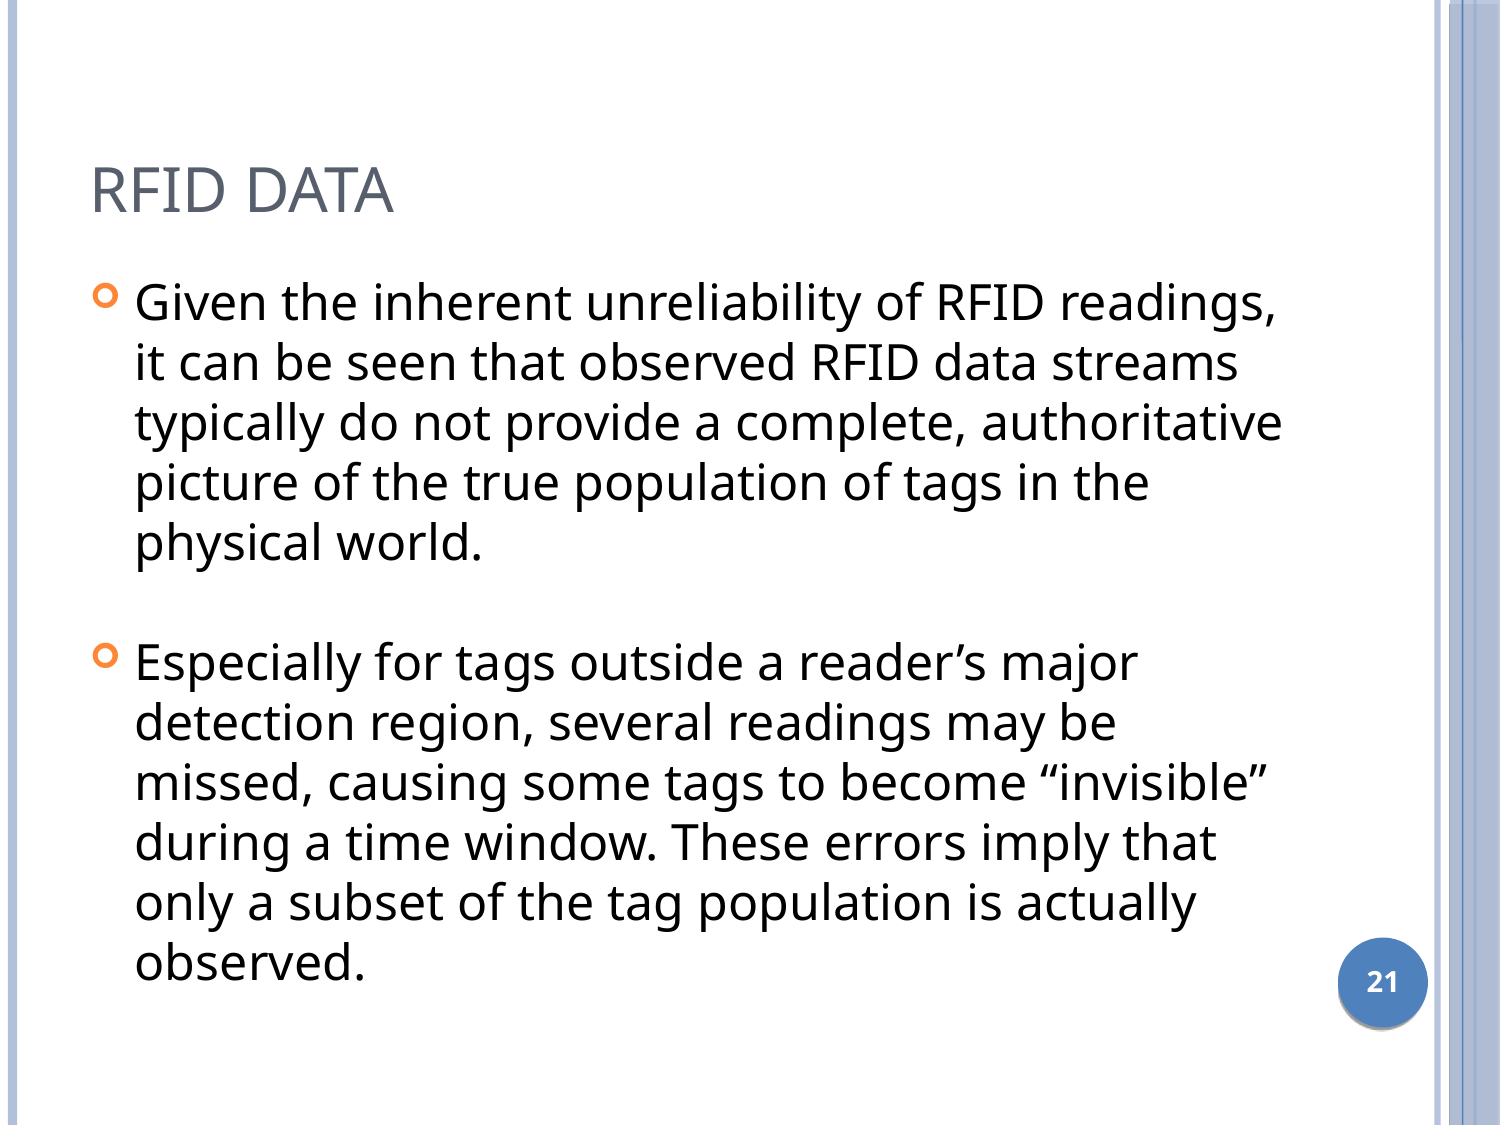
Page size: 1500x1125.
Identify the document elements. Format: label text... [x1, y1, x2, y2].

text_box Given the inherent unreliability of RFID readings, it can be seen that observed RFID data streams typically do not provide a complete, authoritative picture of the true population of tags in the physical world. Especially for tags outside a reader’s major detection region, several readings may be missed, causing some tags to become “invisible” during a time window. These errors imply that only a subset of the tag population is actually observed. [74, 262, 1300, 1062]
text_box <number> [1333, 940, 1434, 1027]
text_box RFID Data [74, 45, 1300, 233]
